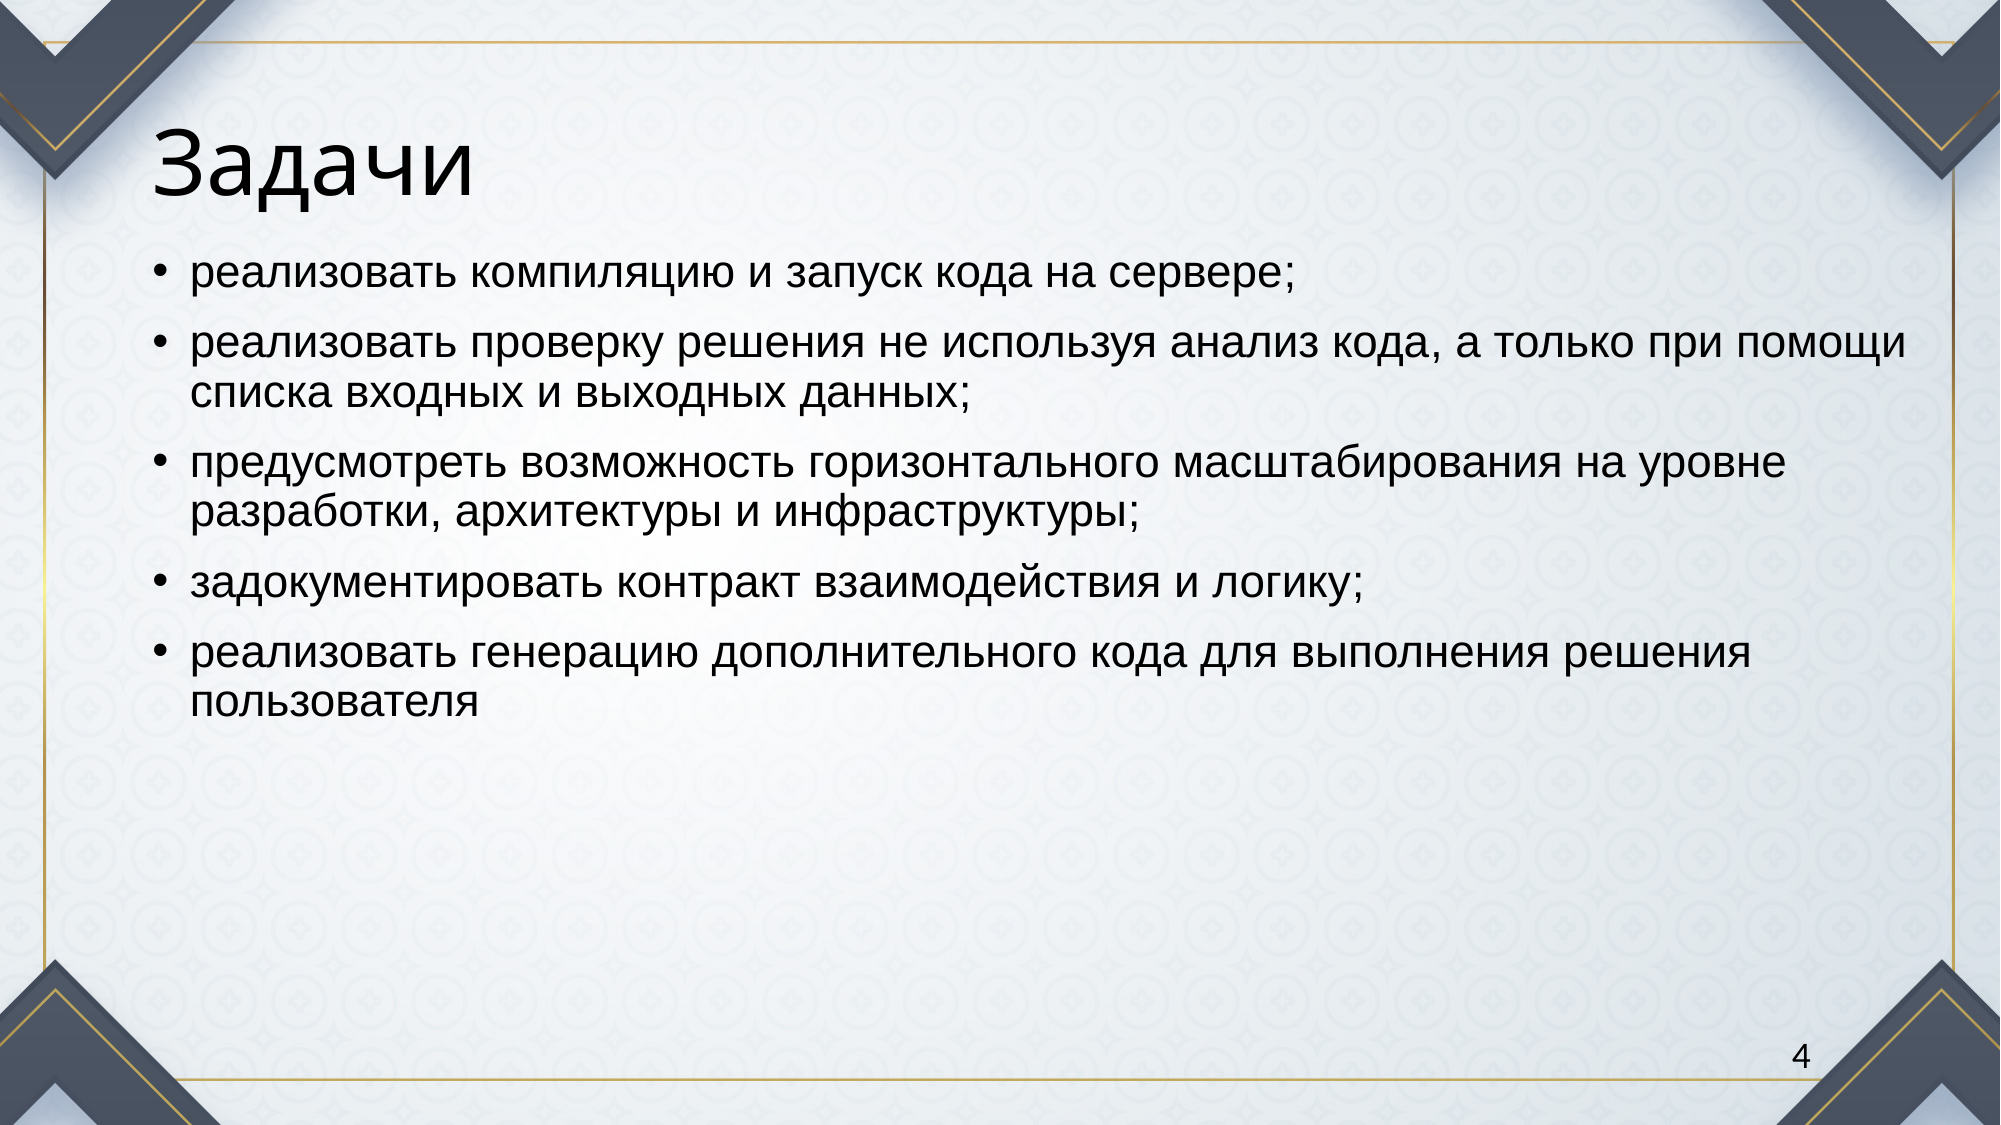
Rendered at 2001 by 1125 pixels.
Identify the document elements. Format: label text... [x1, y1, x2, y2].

list реализовать компиляцию и запуск кода на сервере; реализовать проверку решения не используя анализ кода, а только при помощи списка входных и выходных данных; предусмотреть возможность горизонтального масштабирования на уровне разработки, архитектуры и инфраструктуры; задокументировать контракт взаимодействия и логику; реализовать генерацию дополнительного кода для выполнения решения пользователя [137, 240, 1929, 1024]
picture [0, 0, 2000, 1125]
slide_number <number> [1375, 1023, 1826, 1084]
title Задачи [137, 90, 1863, 241]
